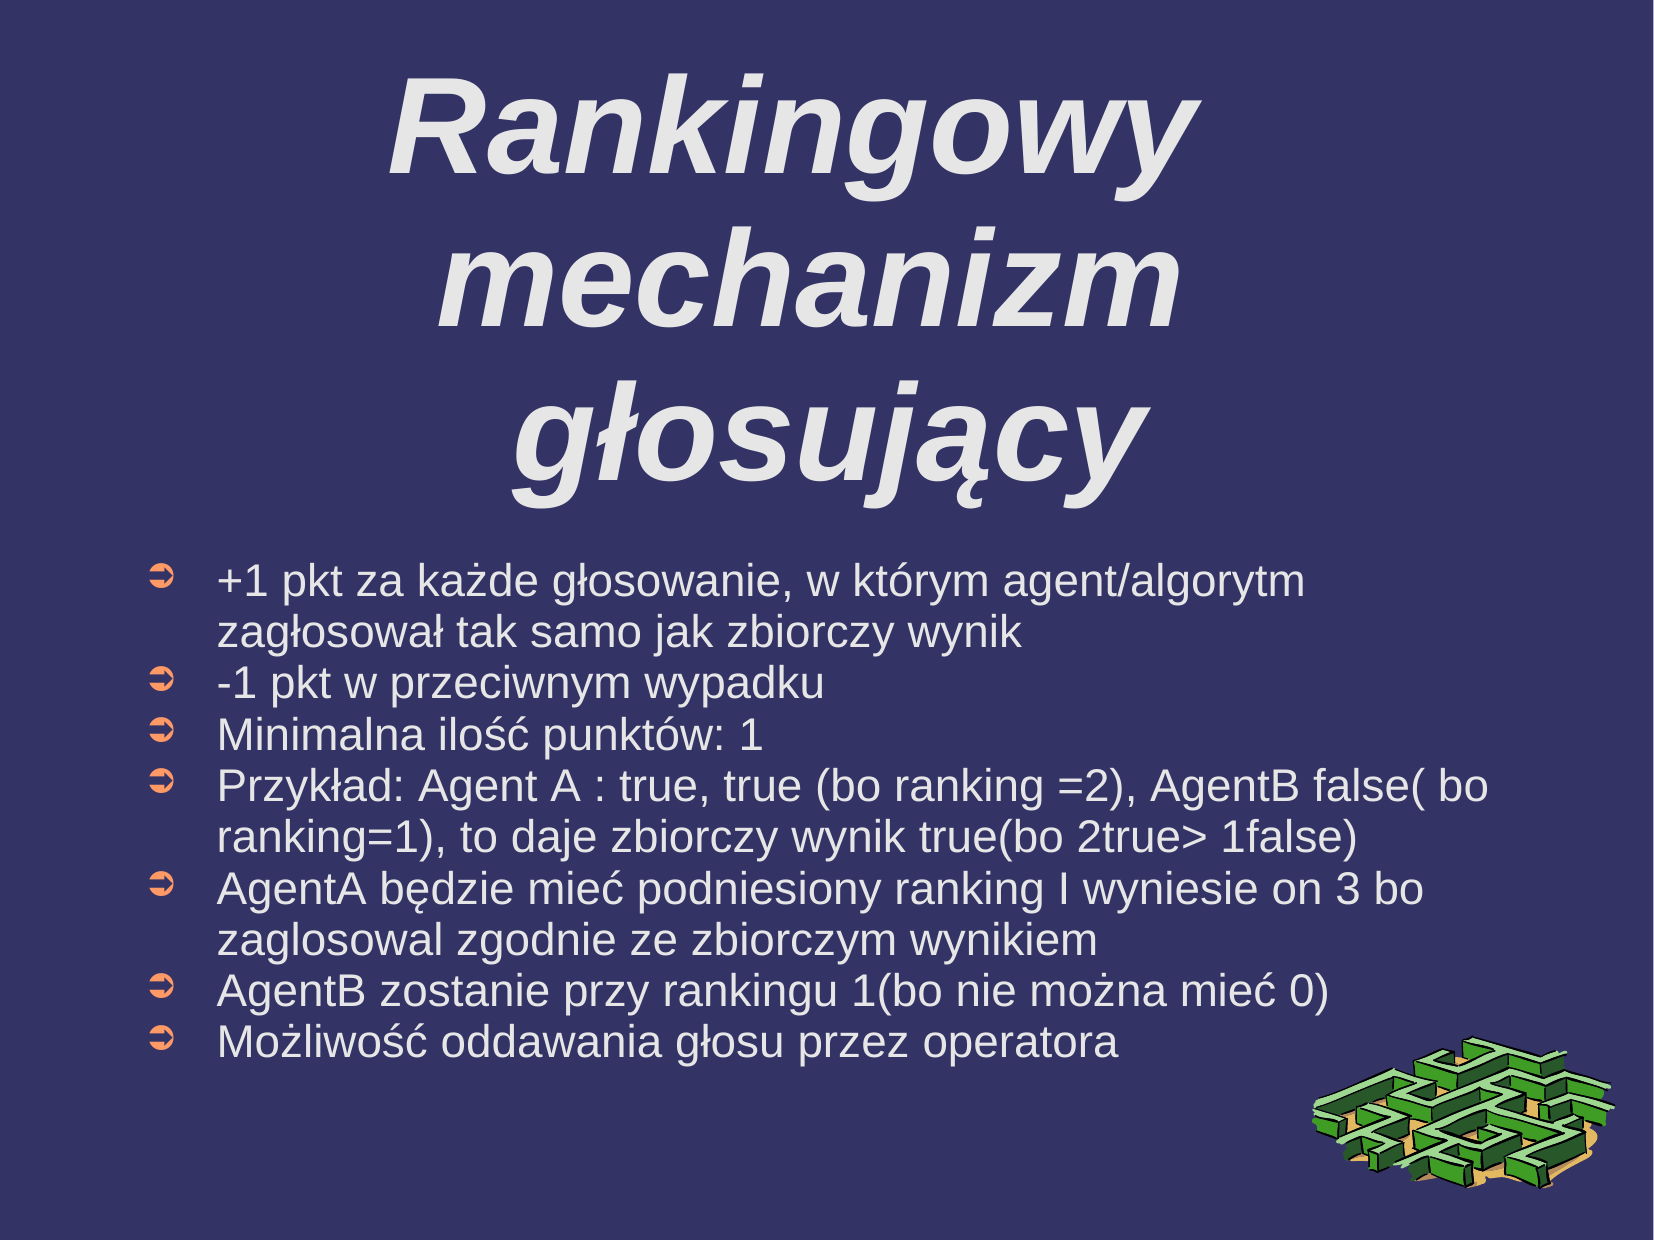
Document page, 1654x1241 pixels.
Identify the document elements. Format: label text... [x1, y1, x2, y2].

title Rankingowy mechanizm głosujący [118, 48, 1506, 511]
list +1 pkt za każde głosowanie, w którym agent/algorytm zagłosował tak samo jak zbiorczy wynik -1 pkt w przeciwnym wypadku Minimalna ilość punktów: 1 Przykład: Agent A : true, true (bo ranking =2), AgentB false( bo ranking=1), to daje zbiorczy wynik true(bo 2true> 1false) AgentA będzie mieć podniesiony ranking I wyniesie on 3 bo zaglosowal zgodnie ze zbiorczym wynikiem AgentB zostanie przy rankingu 1(bo nie można mieć 0) Możliwość oddawania głosu przez operatora [134, 555, 1516, 1239]
